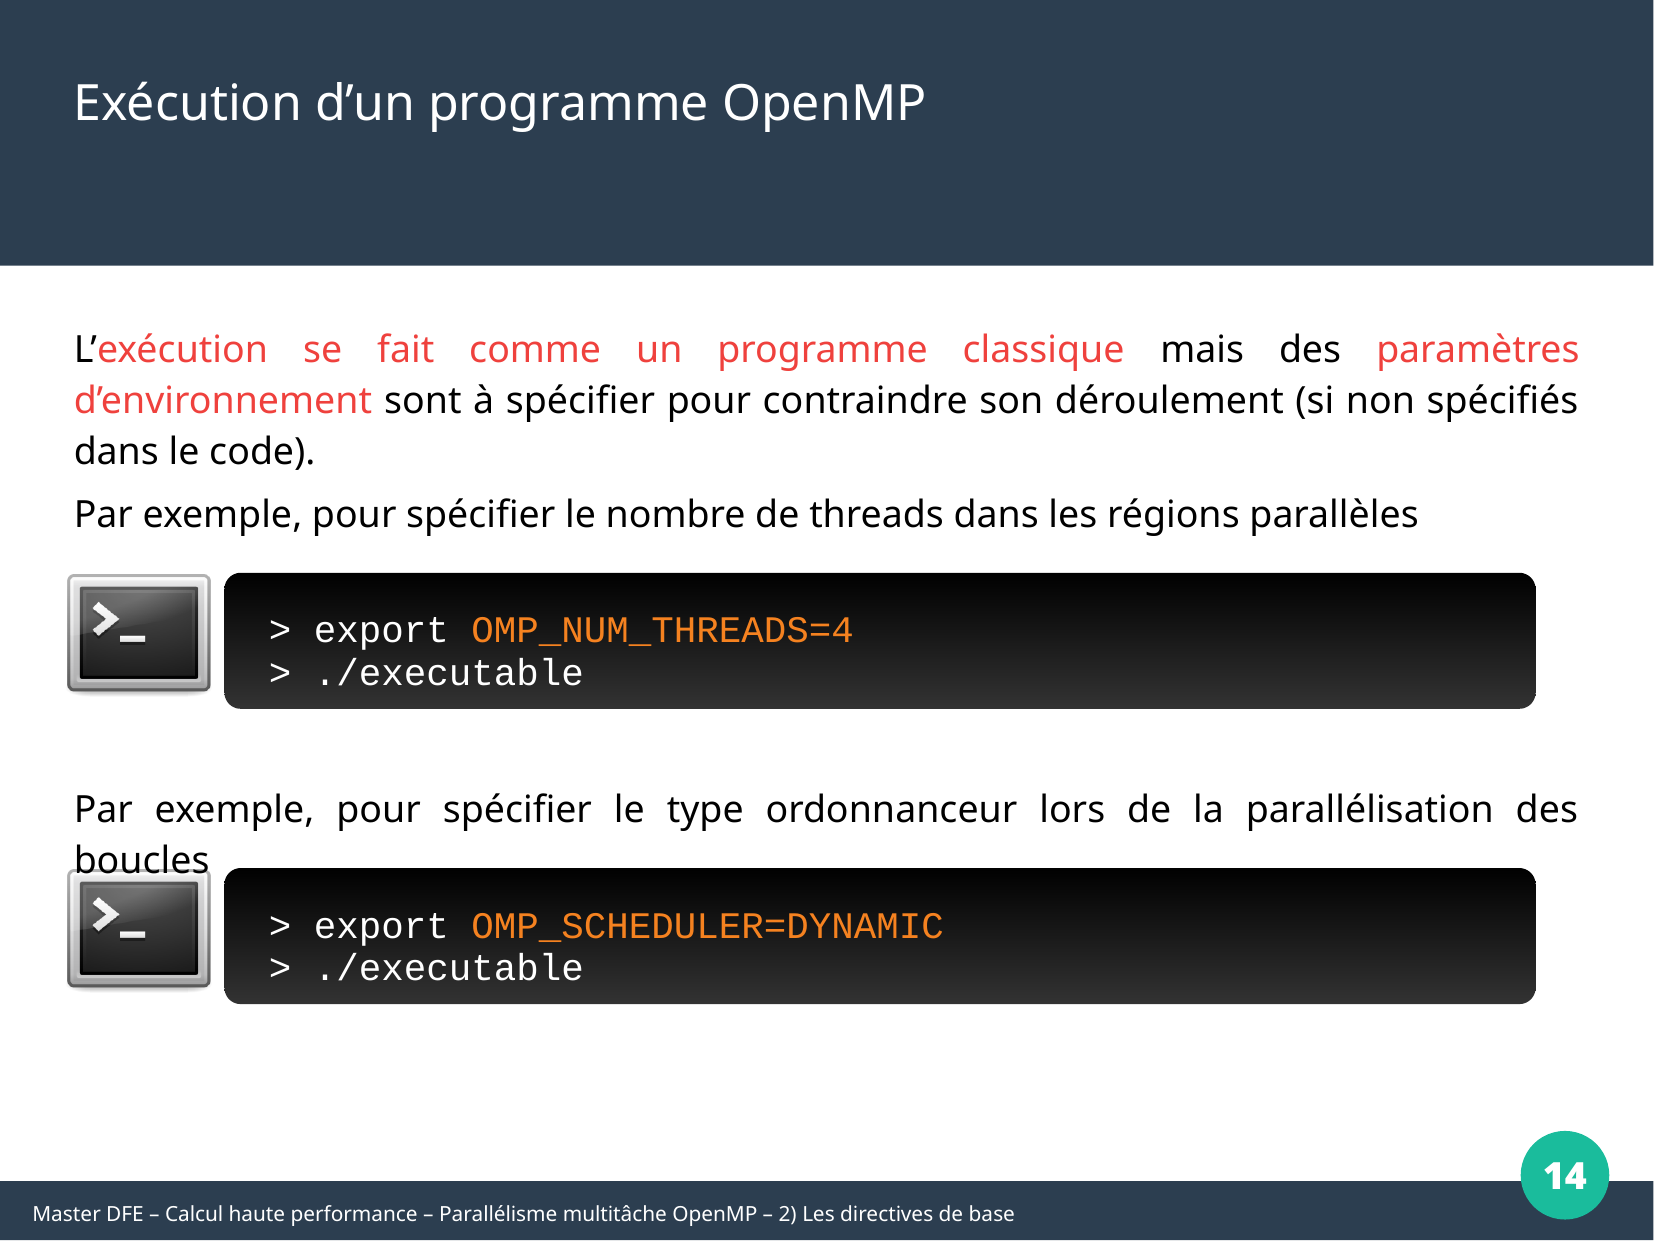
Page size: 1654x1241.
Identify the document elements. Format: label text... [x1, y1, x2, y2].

text_box > export OMP_SCHEDULER=DYNAMIC > ./executable [253, 899, 1524, 1000]
text_box [224, 869, 1536, 1005]
text_box > export OMP_NUM_THREADS=4 > ./executable [253, 604, 1524, 705]
picture [64, 869, 213, 993]
text_box Par exemple, pour spécifier le nombre de threads dans les régions parallèles [59, 480, 1595, 573]
text_box Master DFE – Calcul haute performance – Parallélisme multitâche OpenMP – 2) Les directives de base [17, 1191, 1436, 1235]
text_box Par exemple, pour spécifier le type ordonnanceur lors de la parallélisation des boucles [59, 775, 1595, 869]
picture [64, 574, 213, 697]
text_box L’exécution se fait comme un programme classique mais des paramètres d’environnement sont à spécifier pour contraindre son déroulement (si non spécifiés dans le code). [59, 314, 1595, 480]
text_box Exécution d’un programme OpenMP [59, 59, 1477, 142]
text_box [224, 573, 1536, 709]
